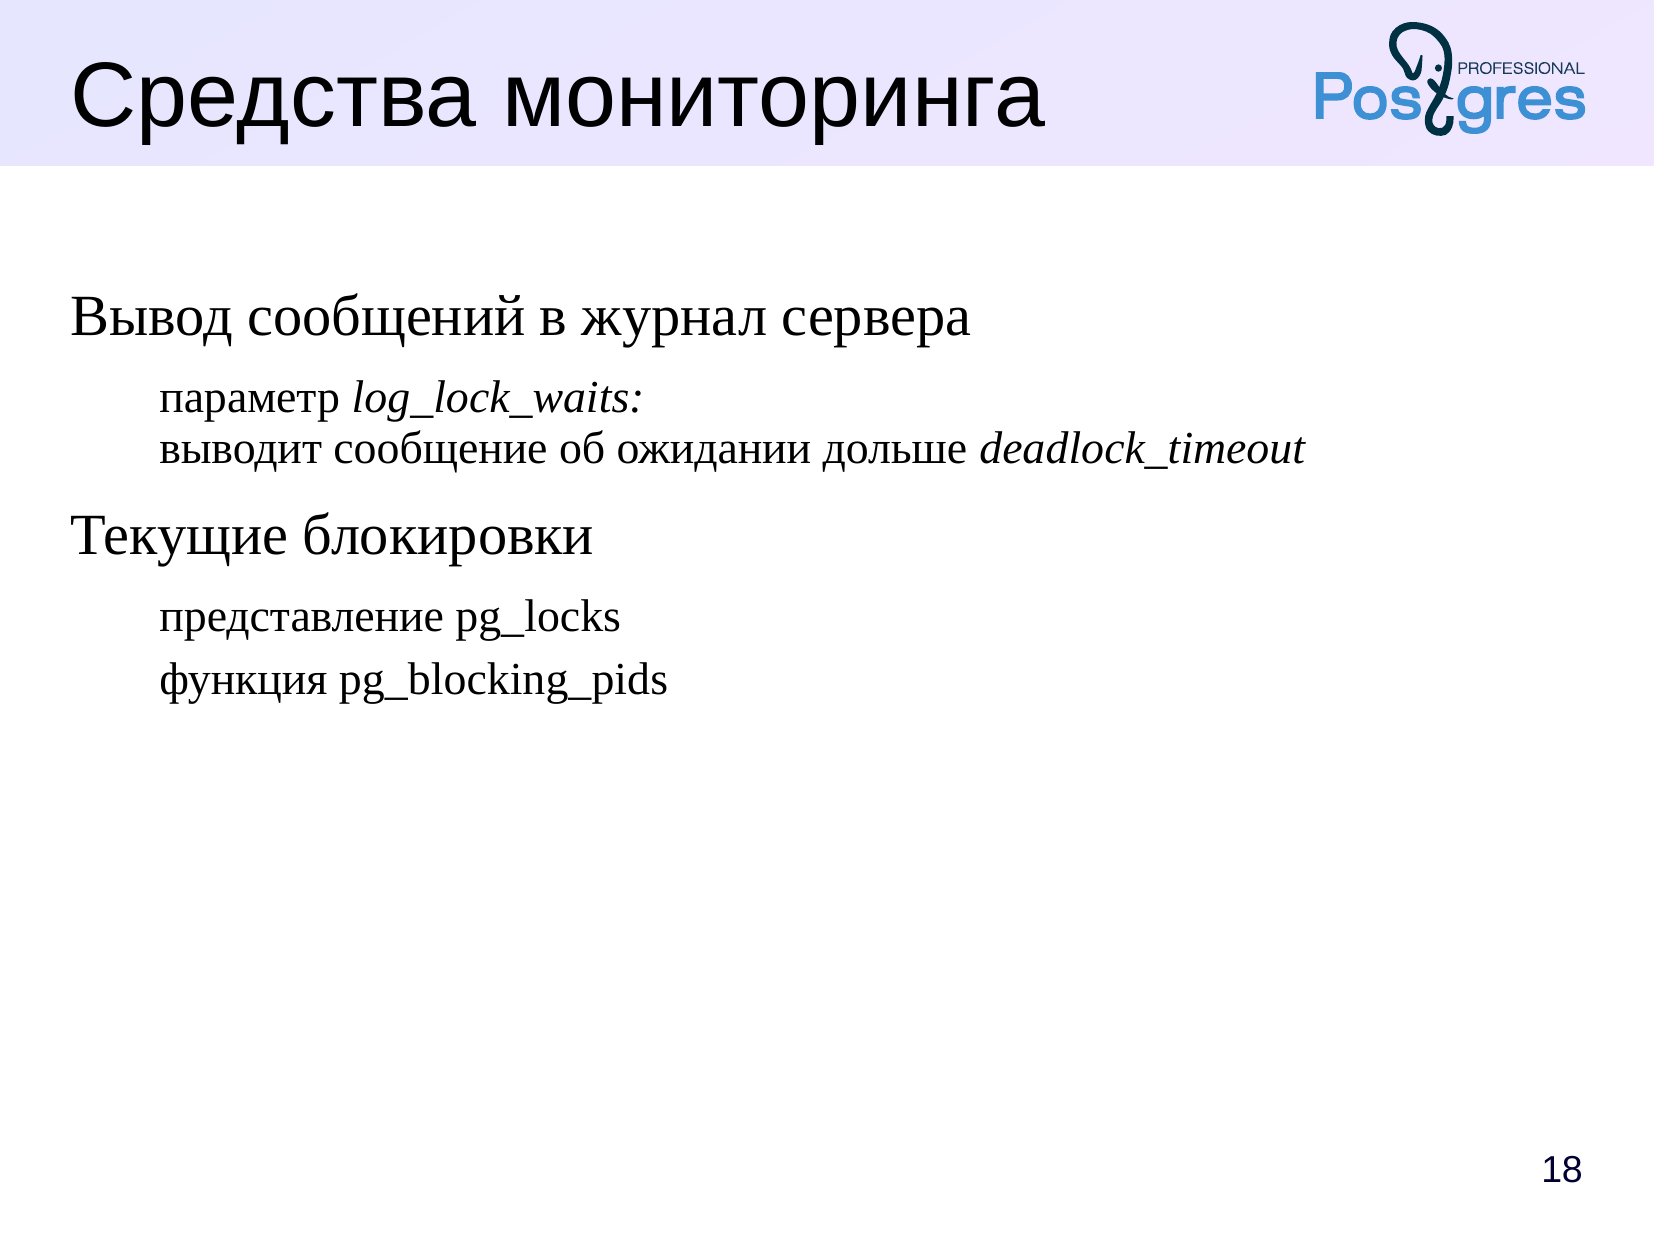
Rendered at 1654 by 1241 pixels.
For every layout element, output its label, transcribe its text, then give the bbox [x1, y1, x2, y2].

list Вывод сообщений в журнал сервера параметр log_lock_waits: выводит сообщение об ожидании дольше deadlock_timeout Текущие блокировки представление pg_locks функция pg_blocking_pids [70, 283, 1583, 1141]
title Средства мониторинга [70, 43, 1241, 147]
